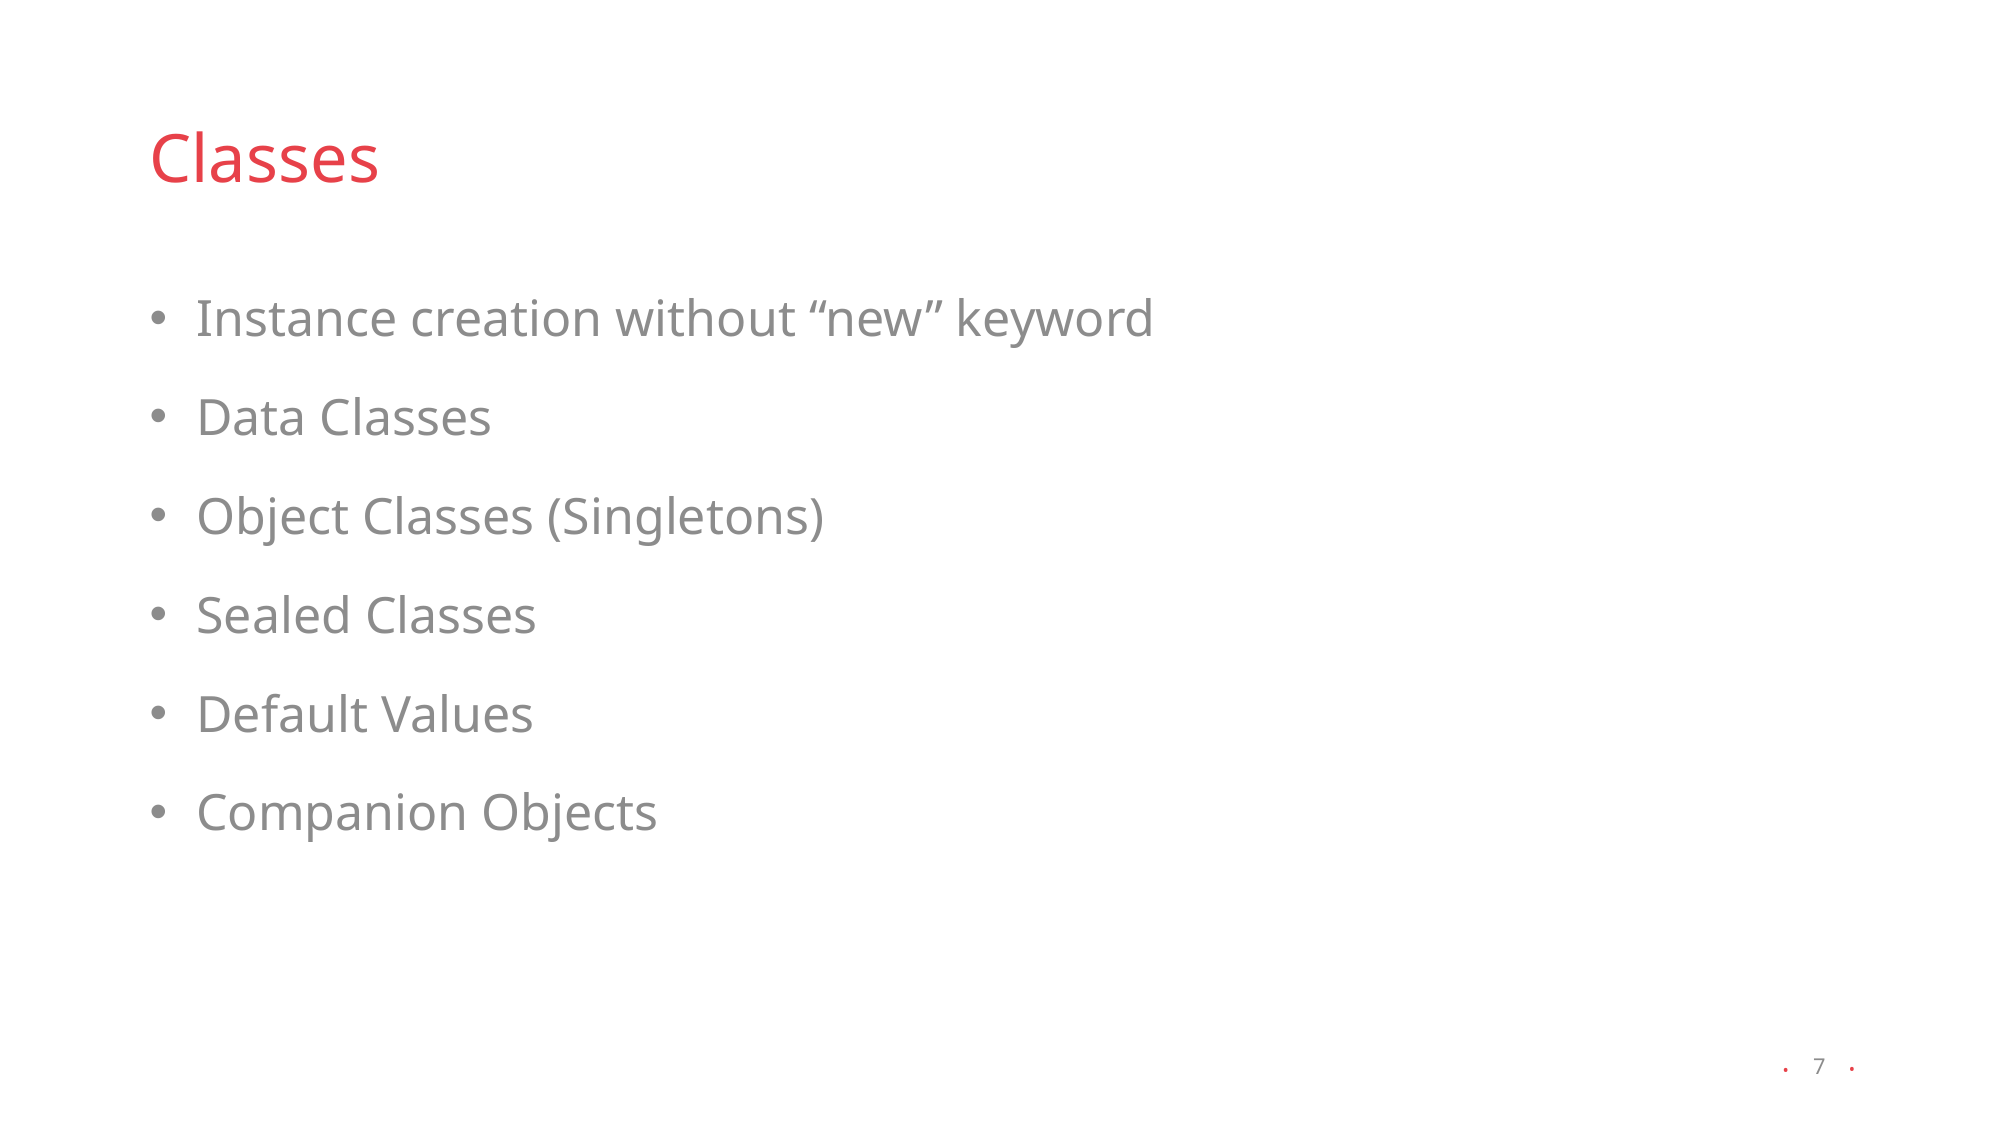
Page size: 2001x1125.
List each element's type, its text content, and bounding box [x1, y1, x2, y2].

list Classes [149, 92, 1851, 171]
list Instance creation without “new” keyword Data Classes Object Classes (Singletons) Sealed Classes Default Values Companion Objects [149, 268, 1851, 1013]
